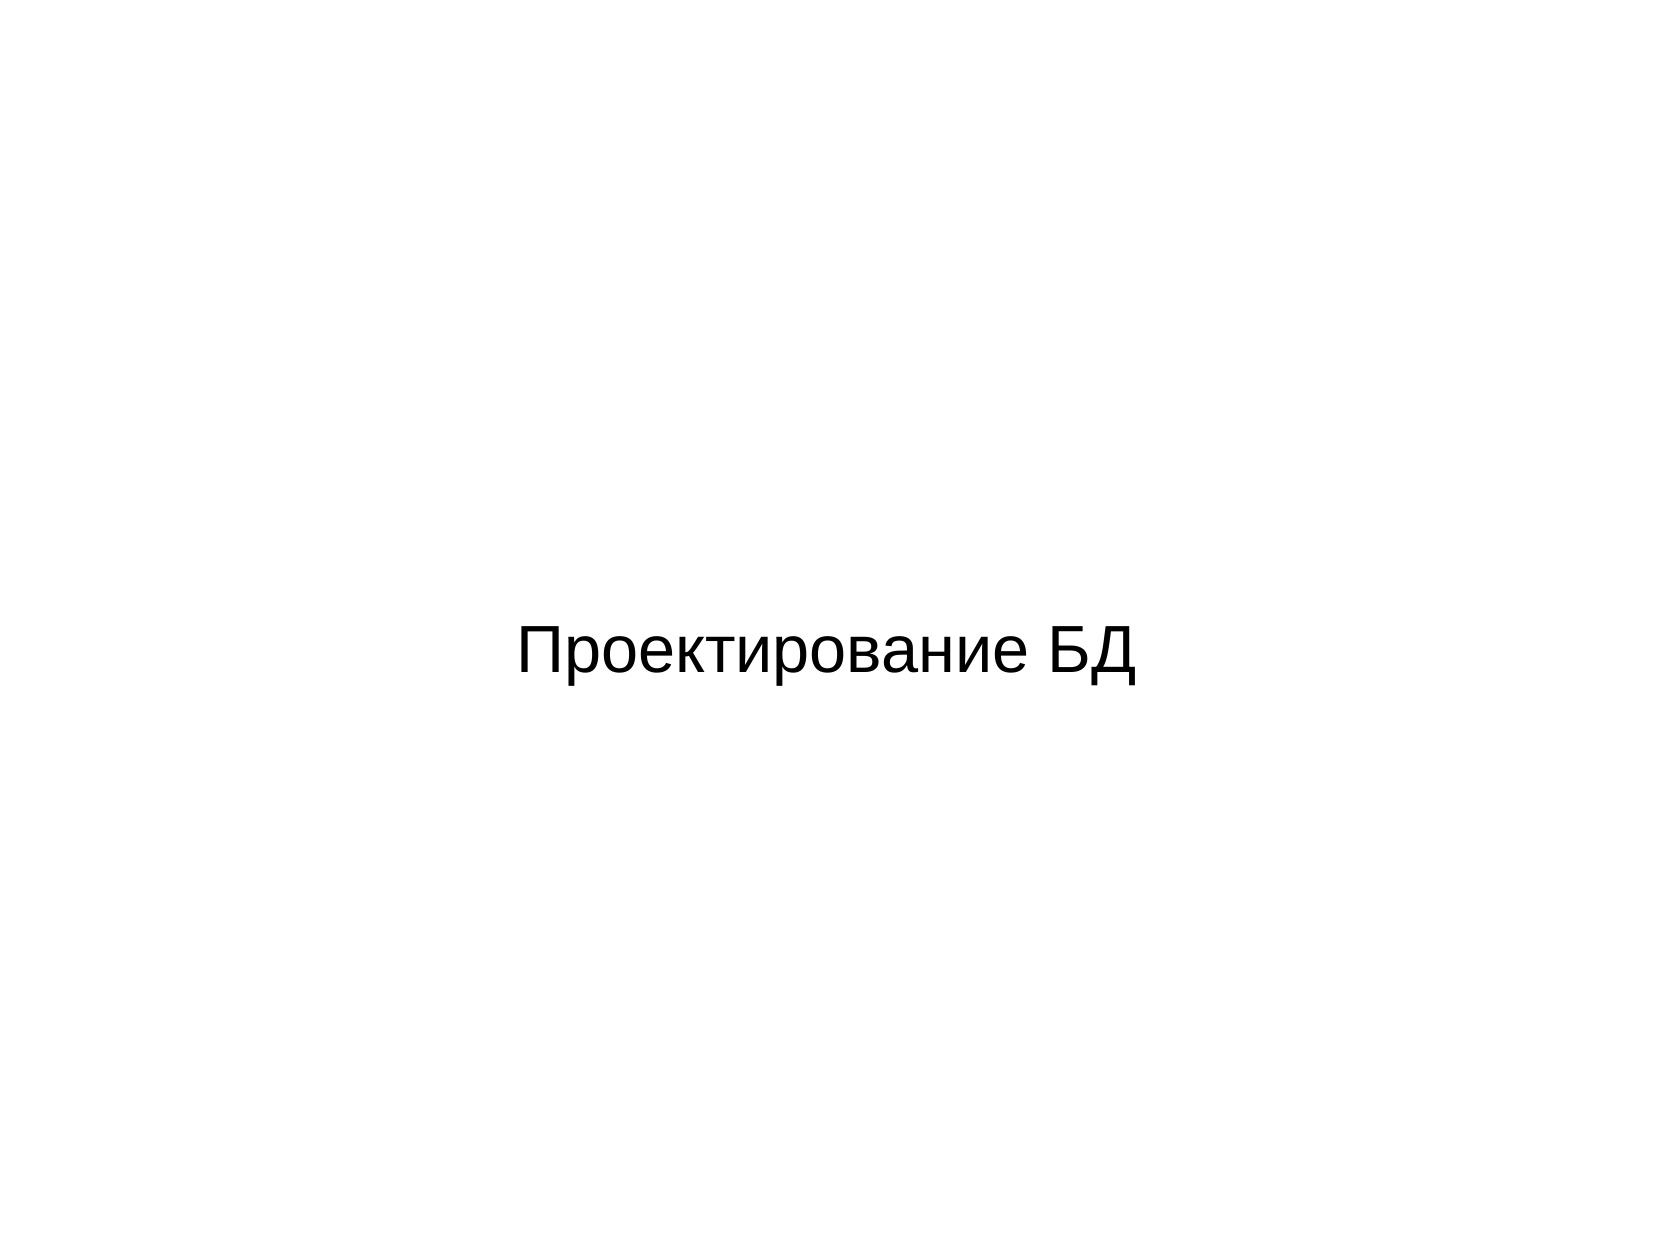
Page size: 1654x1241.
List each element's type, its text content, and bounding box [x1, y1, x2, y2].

subtitle Проектирование БД [82, 290, 1571, 1010]
